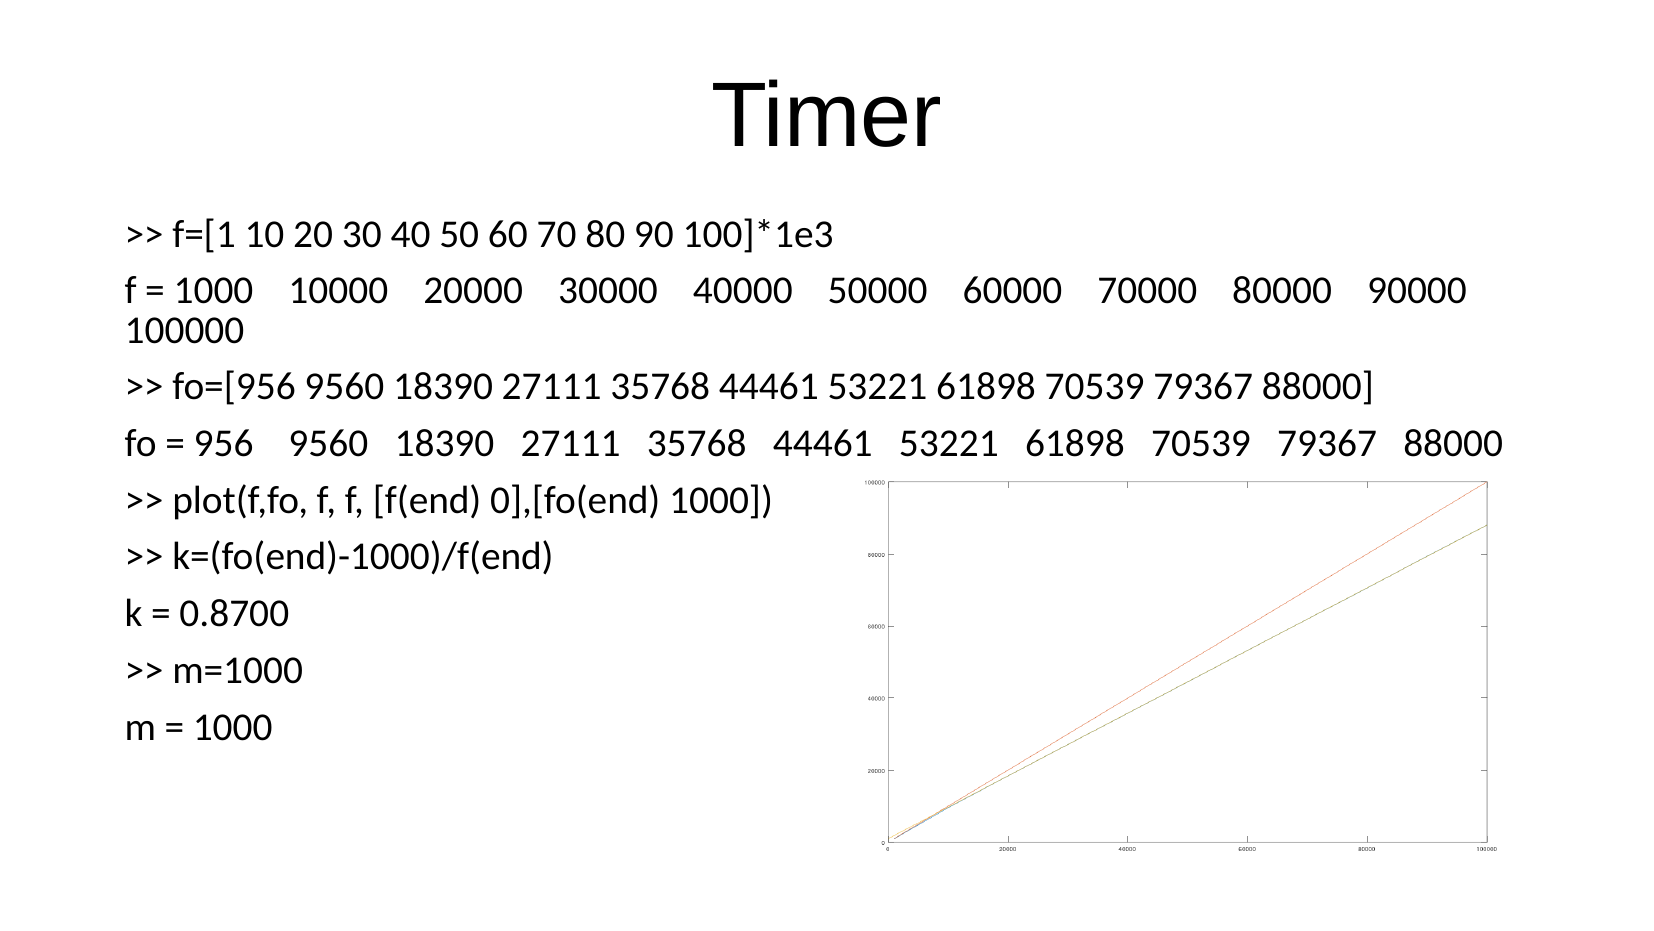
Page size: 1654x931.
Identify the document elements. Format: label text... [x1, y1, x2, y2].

list >> f=[1 10 20 30 40 50 60 70 80 90 100]*1e3 f = 1000 10000 20000 30000 40000 50000 60000 70000 80000 90000 100000 >> fo=[956 9560 18390 27111 35768 44461 53221 61898 70539 79367 88000] fo = 956 9560 18390 27111 35768 44461 53221 61898 70539 79367 88000 >> plot(f,fo, f, f, [f(end) 0],[fo(end) 1000]) >> k=(fo(end)-1000)/f(end) k = 0.8700 >> m=1000 m = 1000 [82, 217, 1571, 758]
picture [856, 472, 1506, 860]
title Timer [82, 37, 1571, 193]
